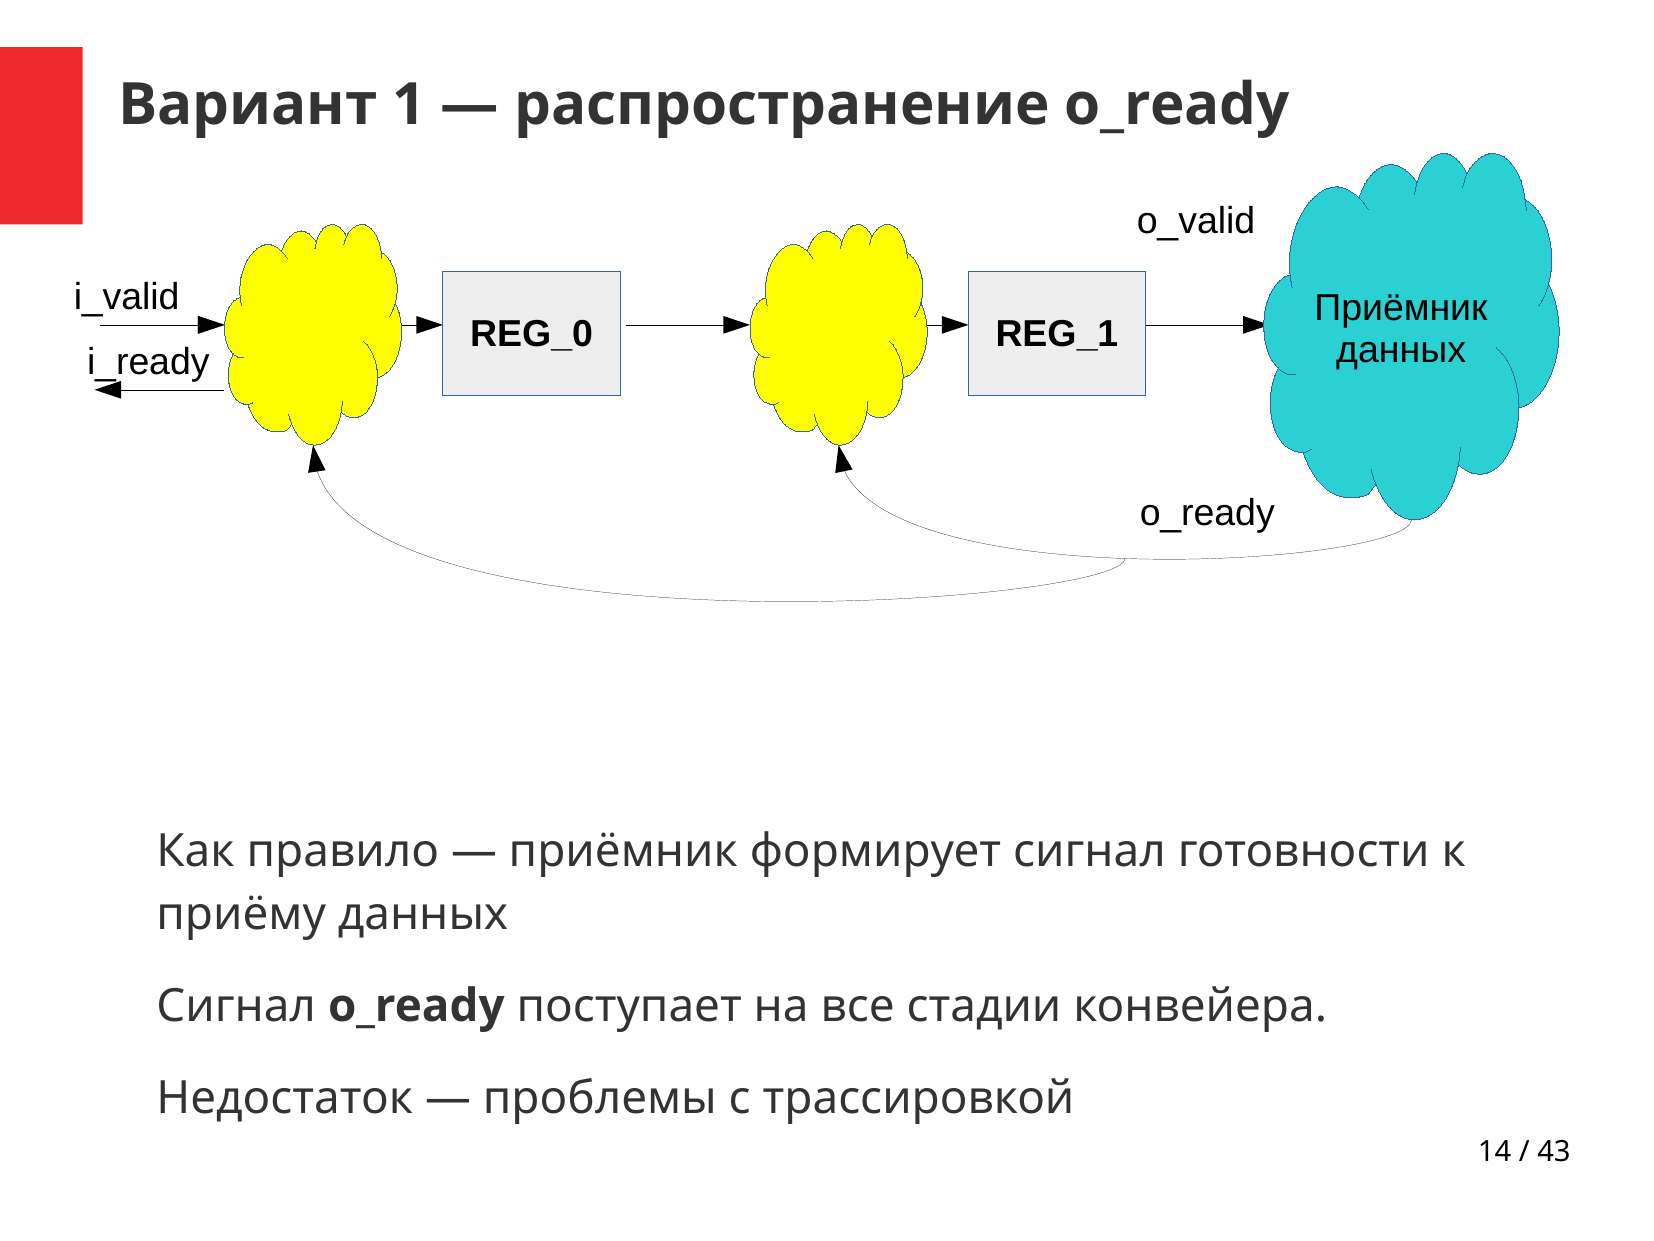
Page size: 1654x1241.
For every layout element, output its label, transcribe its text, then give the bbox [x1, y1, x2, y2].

text_box i_valid [59, 268, 212, 325]
title Вариант 1 — распространение o_ready [118, 49, 1571, 154]
text_box [750, 224, 928, 446]
text_box i_ready [72, 333, 225, 390]
text_box o_ready [1125, 484, 1290, 541]
text_box Приёмник данных [1263, 153, 1560, 520]
text_box [224, 224, 402, 446]
text_box o_valid [1122, 191, 1287, 249]
text_box REG_1 [968, 271, 1146, 396]
text_box REG_0 [442, 271, 621, 396]
list Как правило — приёмник формирует сигнал готовности к приёму данных Сигнал o_ready поступает на все стадии конвейера. Недостаток — проблемы с трассировкой [85, 817, 1598, 1137]
